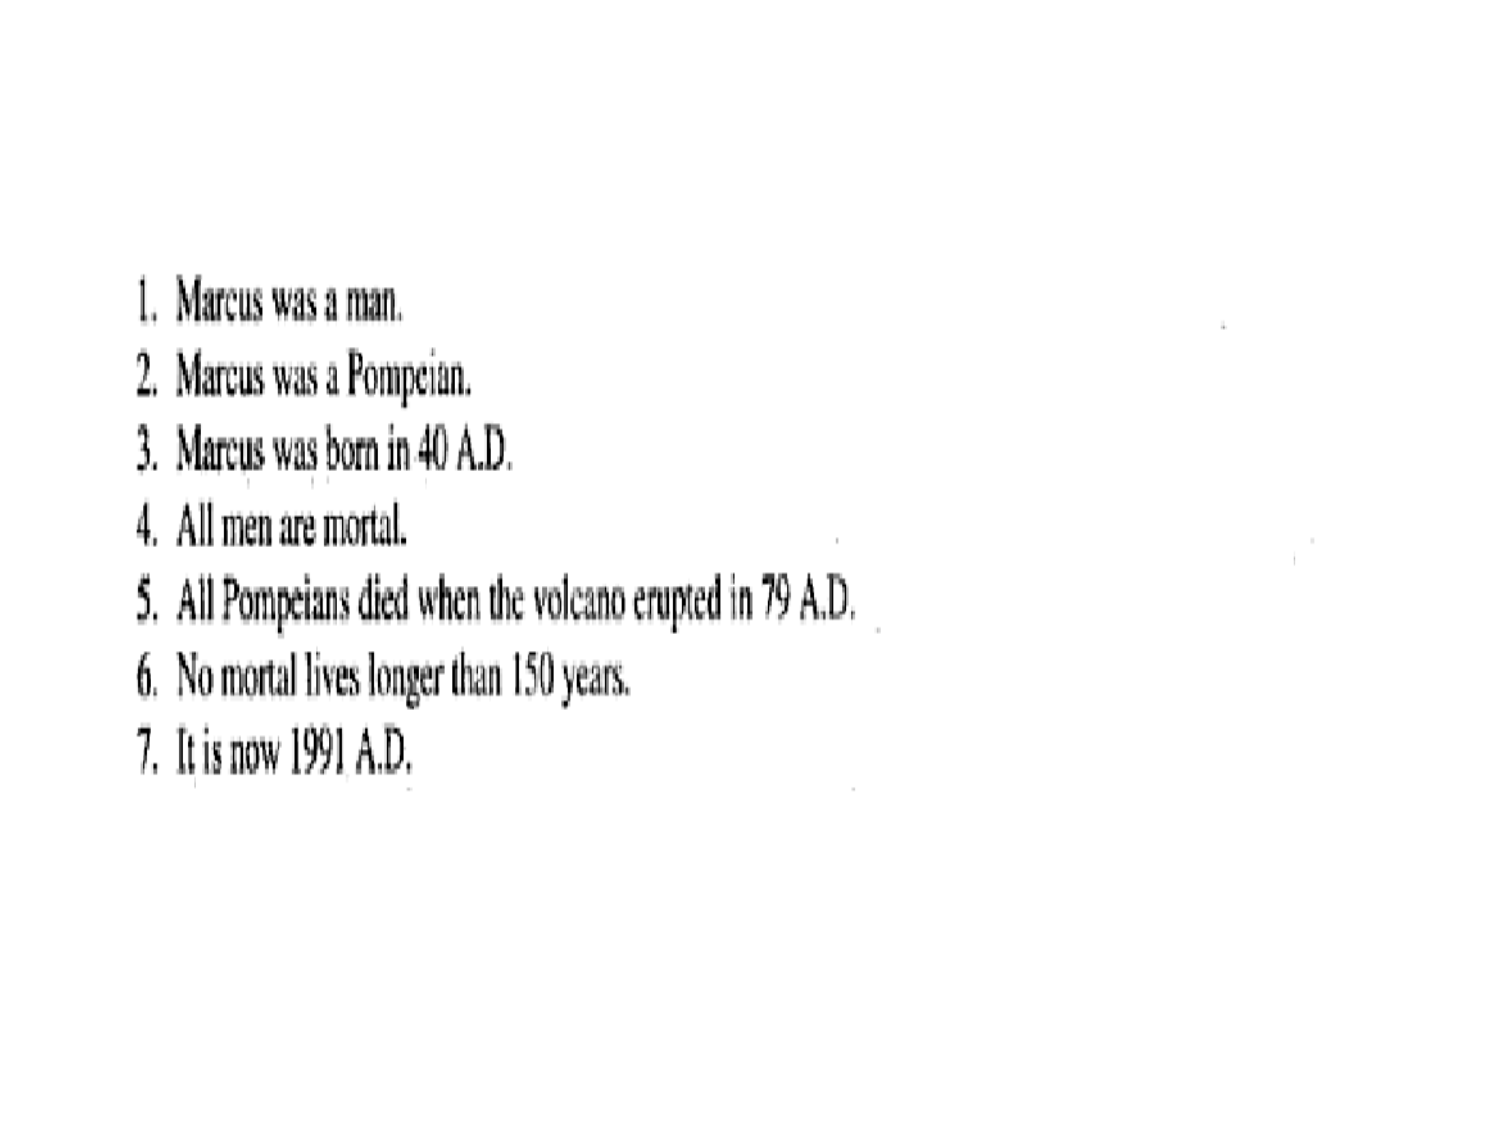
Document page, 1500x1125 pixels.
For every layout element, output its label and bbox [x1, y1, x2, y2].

picture [23, 271, 1383, 815]
